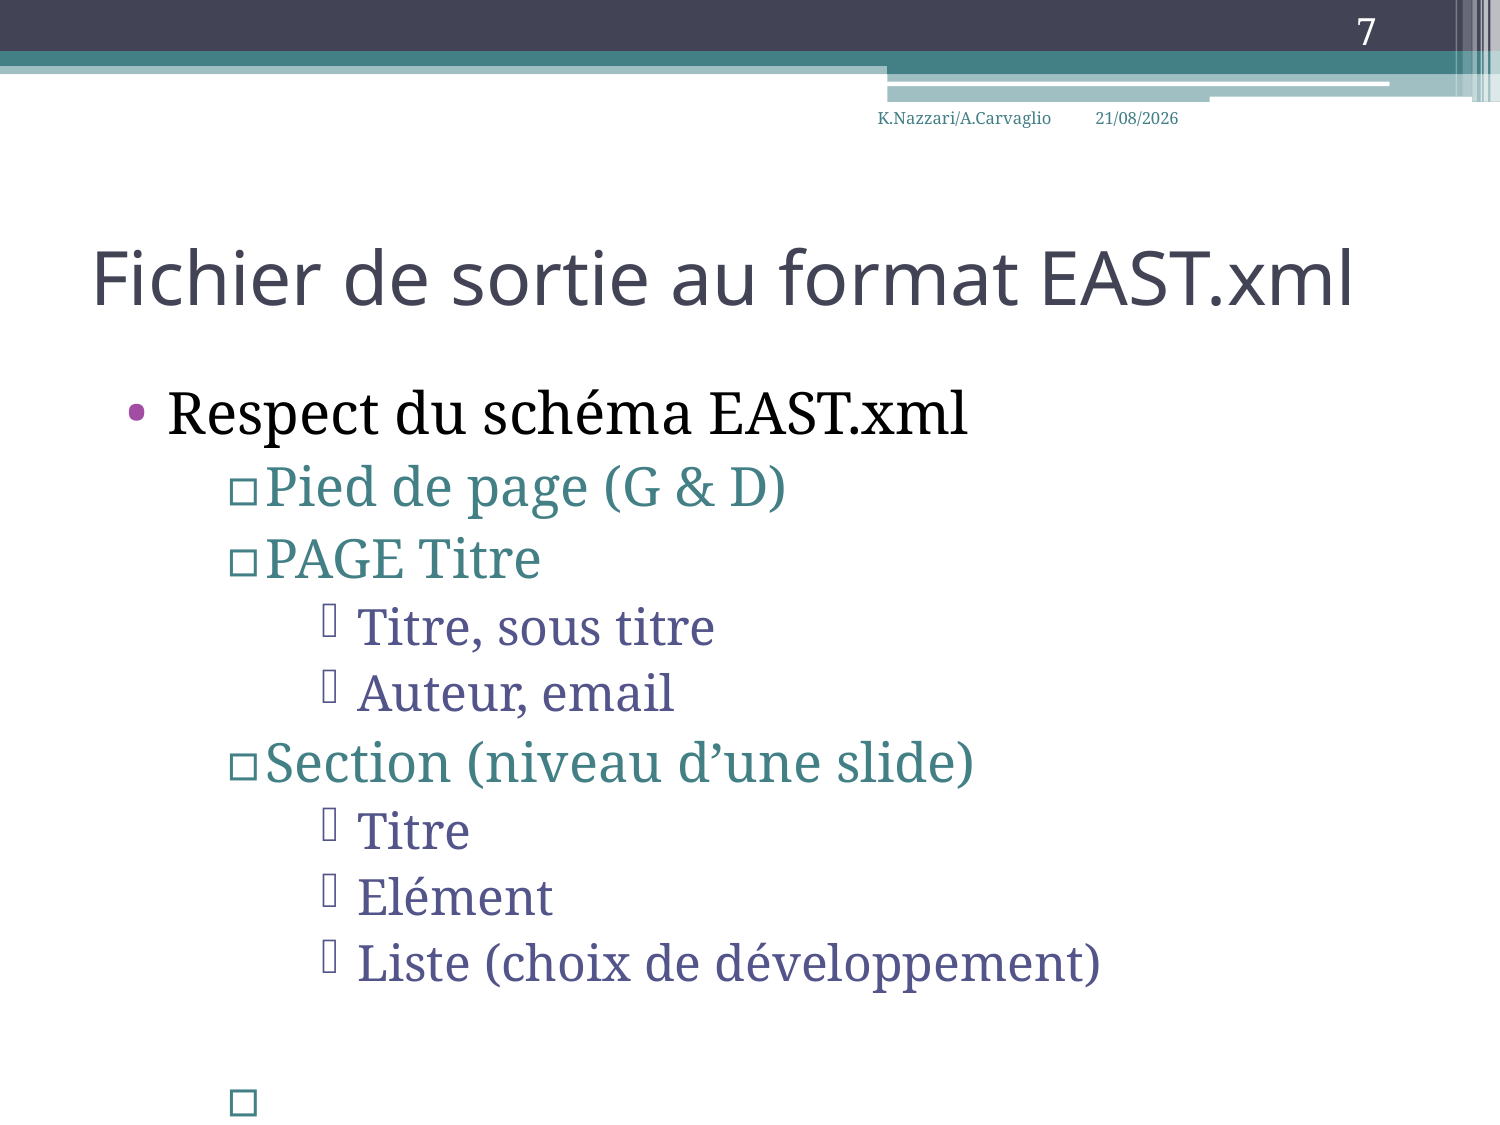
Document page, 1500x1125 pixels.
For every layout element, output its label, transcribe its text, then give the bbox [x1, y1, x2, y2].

title Fichier de sortie au format EAST.xml [75, 187, 1426, 363]
text_box 8 [1341, 0, 1467, 61]
text_box K.Nazzari/A.Carvaglio [862, 100, 1081, 176]
text_box [1081, 100, 1238, 176]
list Respect du schéma EAST.xml Pied de page (G & D) PAGE Titre Titre, sous titre Auteur, email Section (niveau d’une slide) Titre Elément Liste (choix de développement) [75, 368, 1426, 1079]
